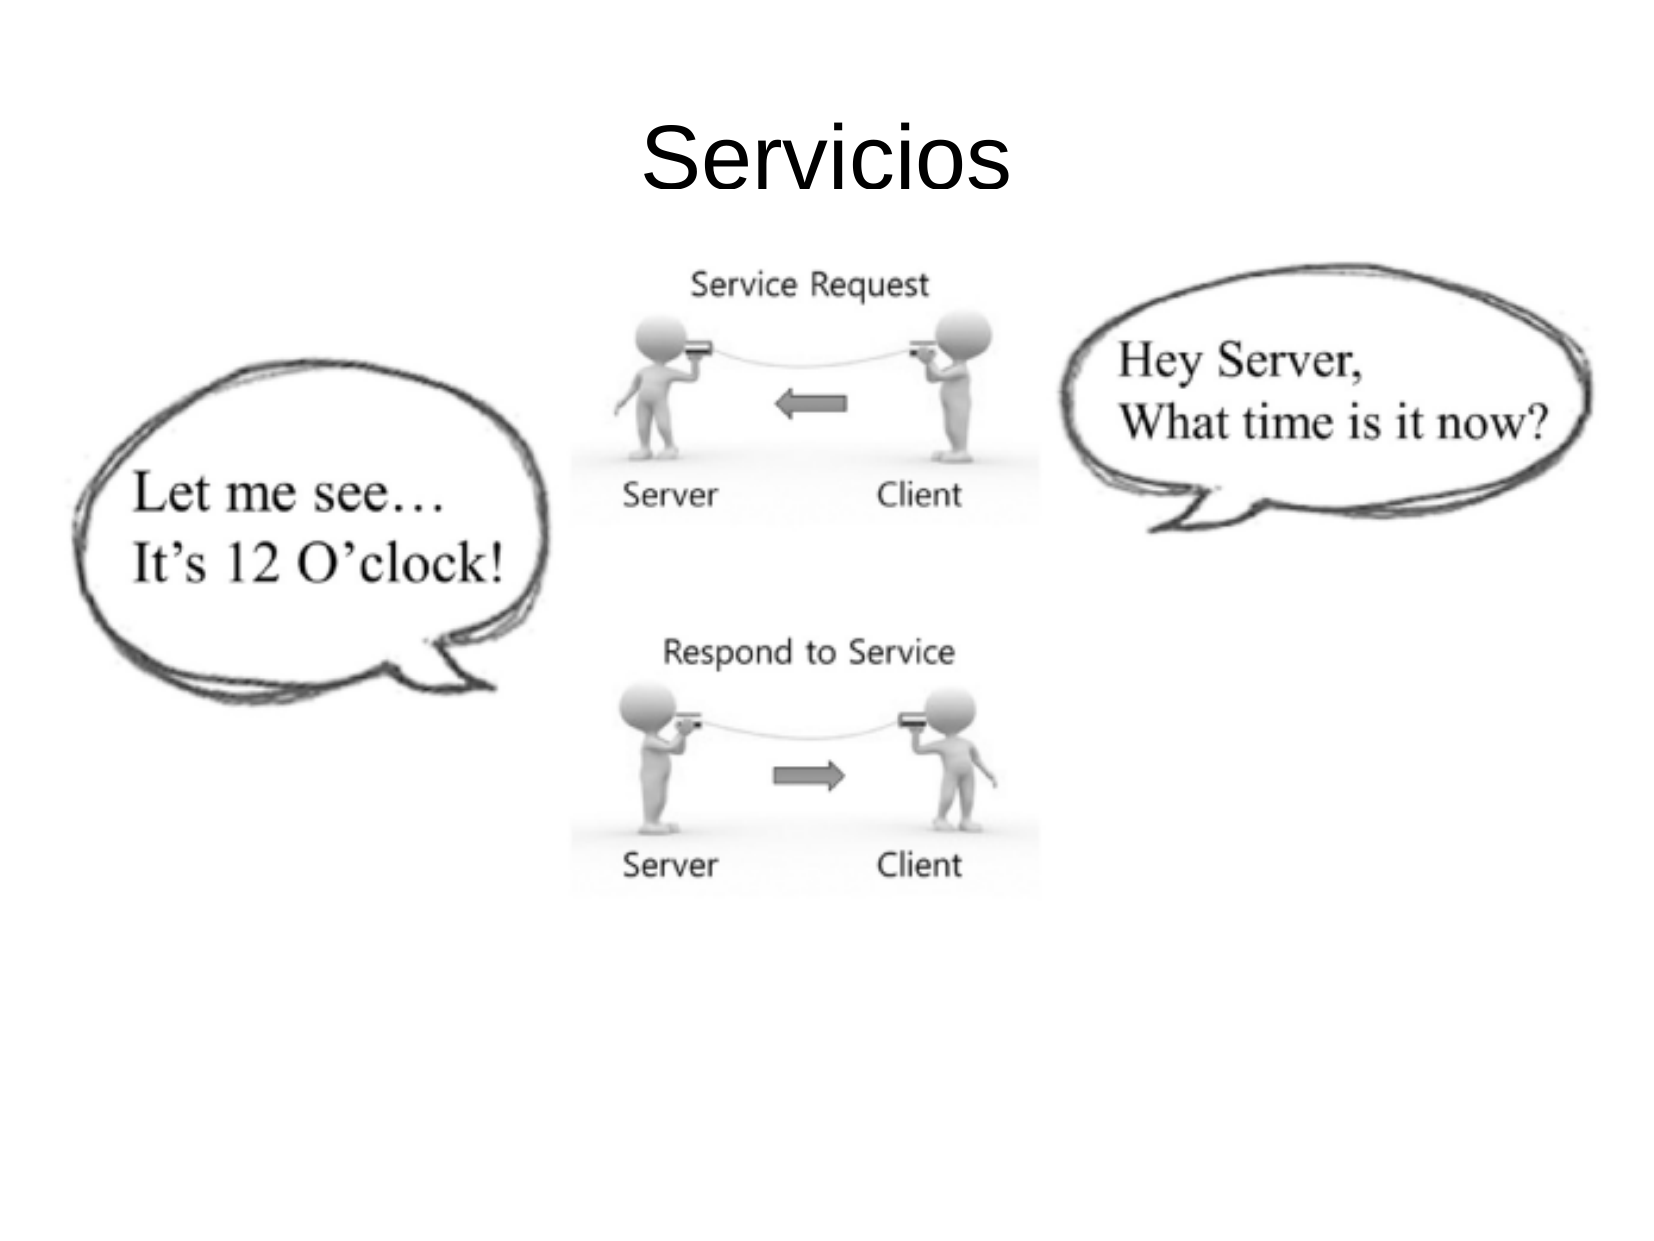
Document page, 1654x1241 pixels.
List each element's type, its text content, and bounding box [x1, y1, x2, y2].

picture [27, 189, 1630, 933]
title Servicios [82, 49, 1571, 189]
